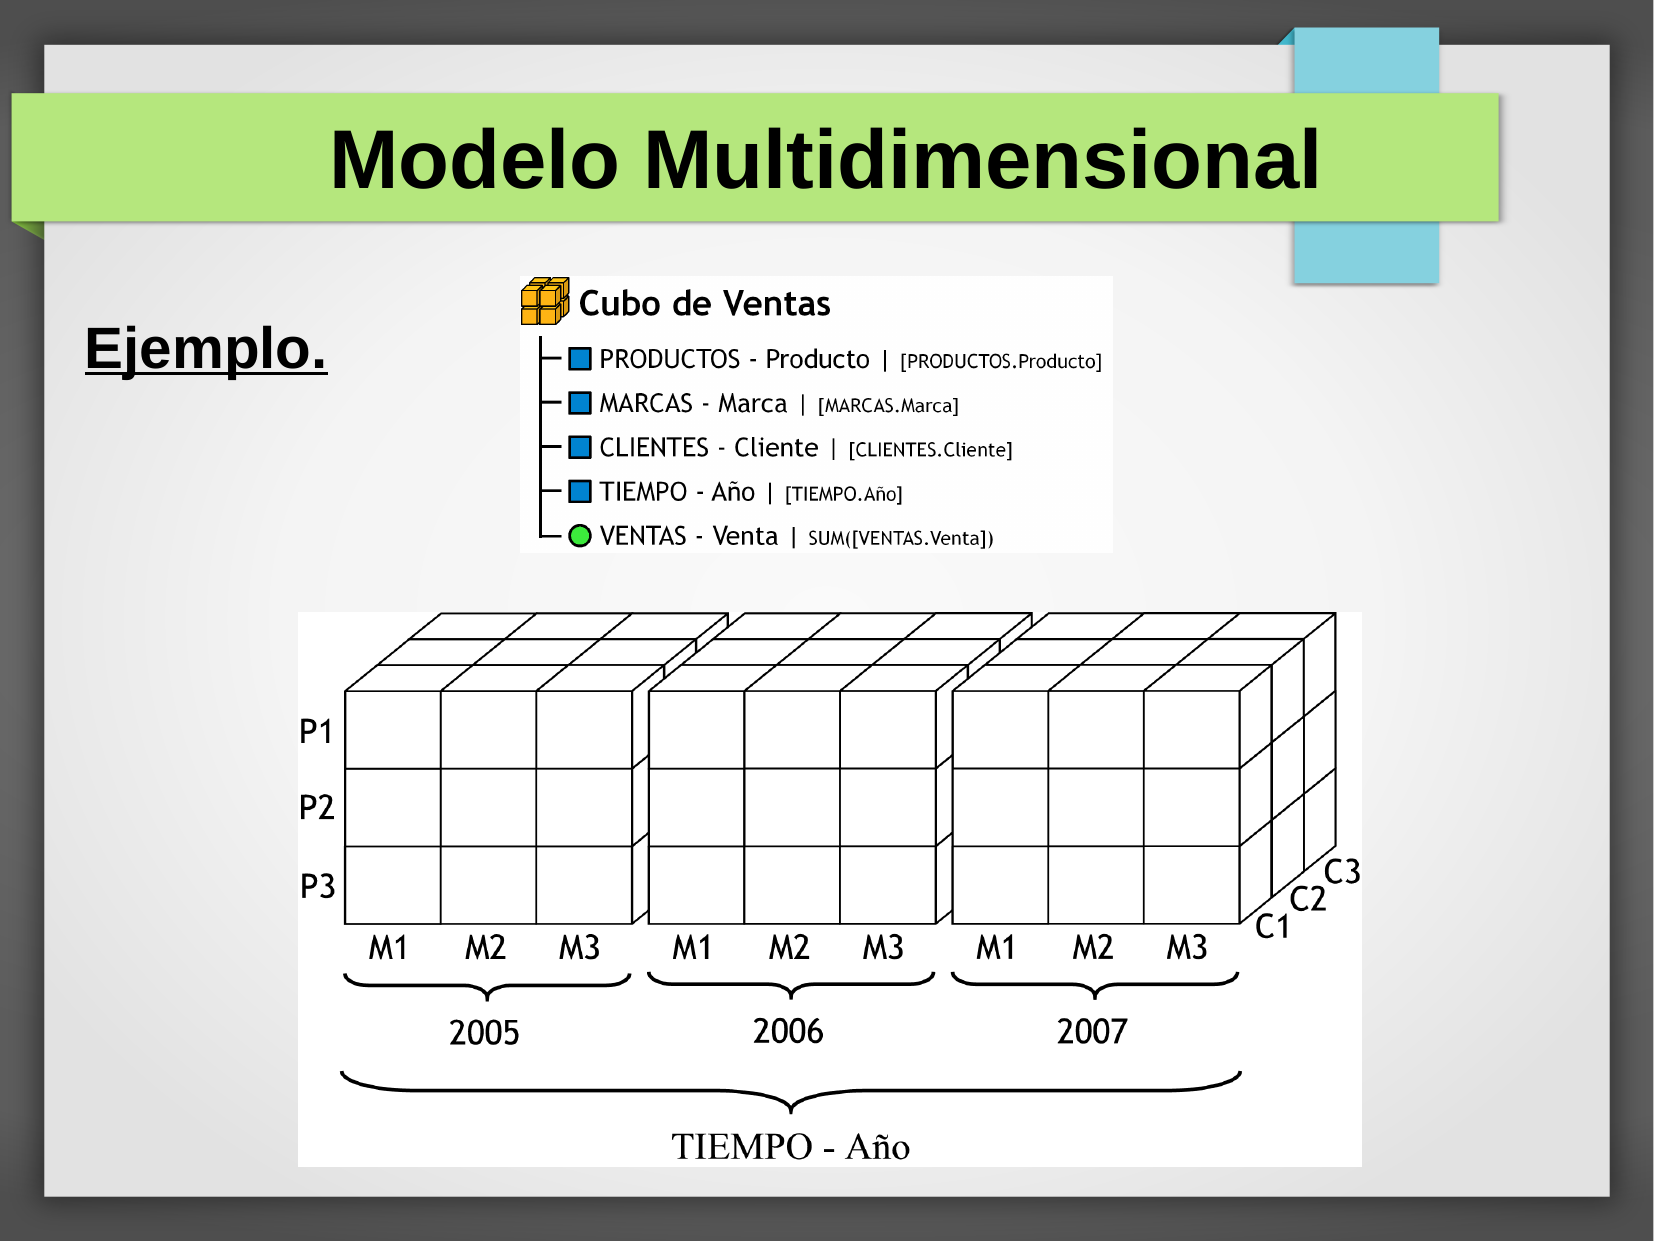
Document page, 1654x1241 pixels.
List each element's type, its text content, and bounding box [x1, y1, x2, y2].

title Modelo Multidimensional [70, 106, 1583, 213]
text_box Ejemplo. [70, 308, 1588, 786]
picture [0, 0, 1654, 1241]
